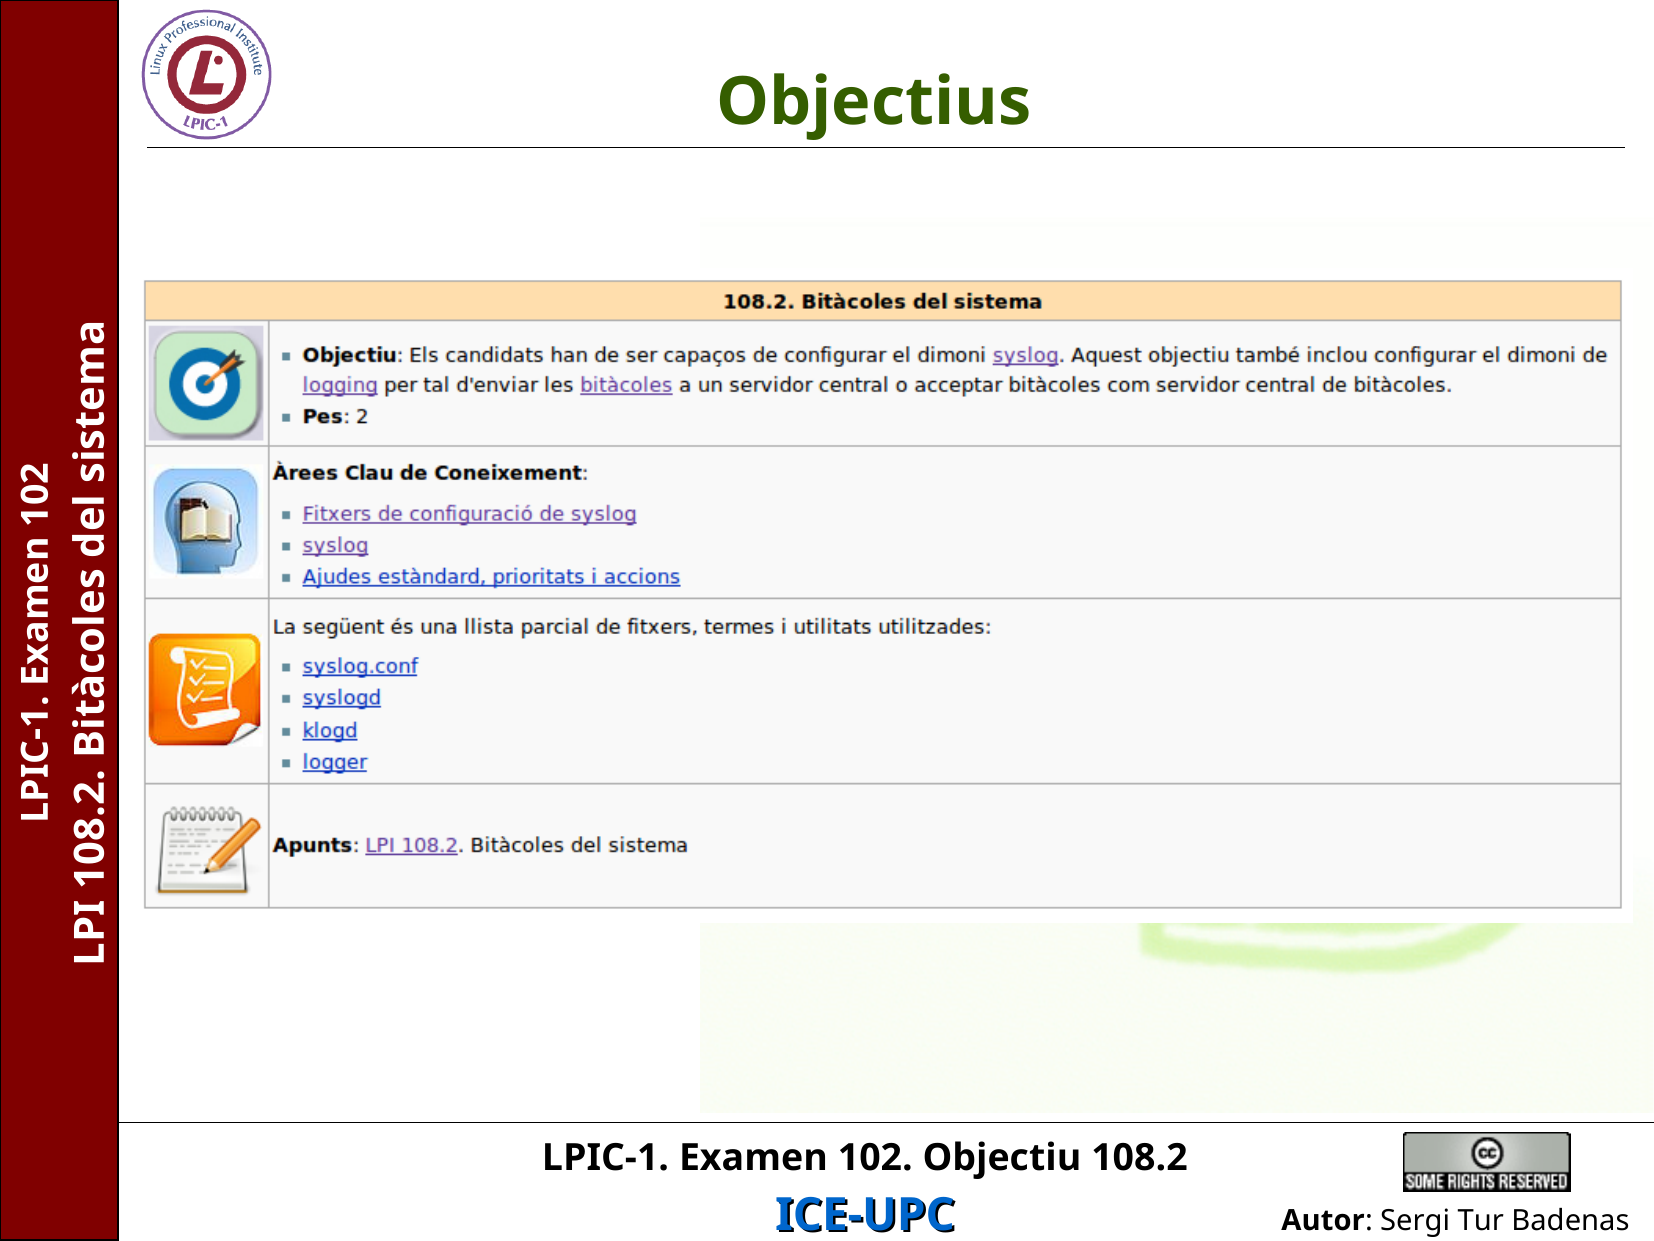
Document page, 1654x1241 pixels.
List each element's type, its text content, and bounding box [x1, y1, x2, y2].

picture [1403, 1132, 1571, 1192]
picture [135, 217, 1654, 1113]
title Objectius [129, 55, 1619, 142]
picture [135, 5, 277, 55]
